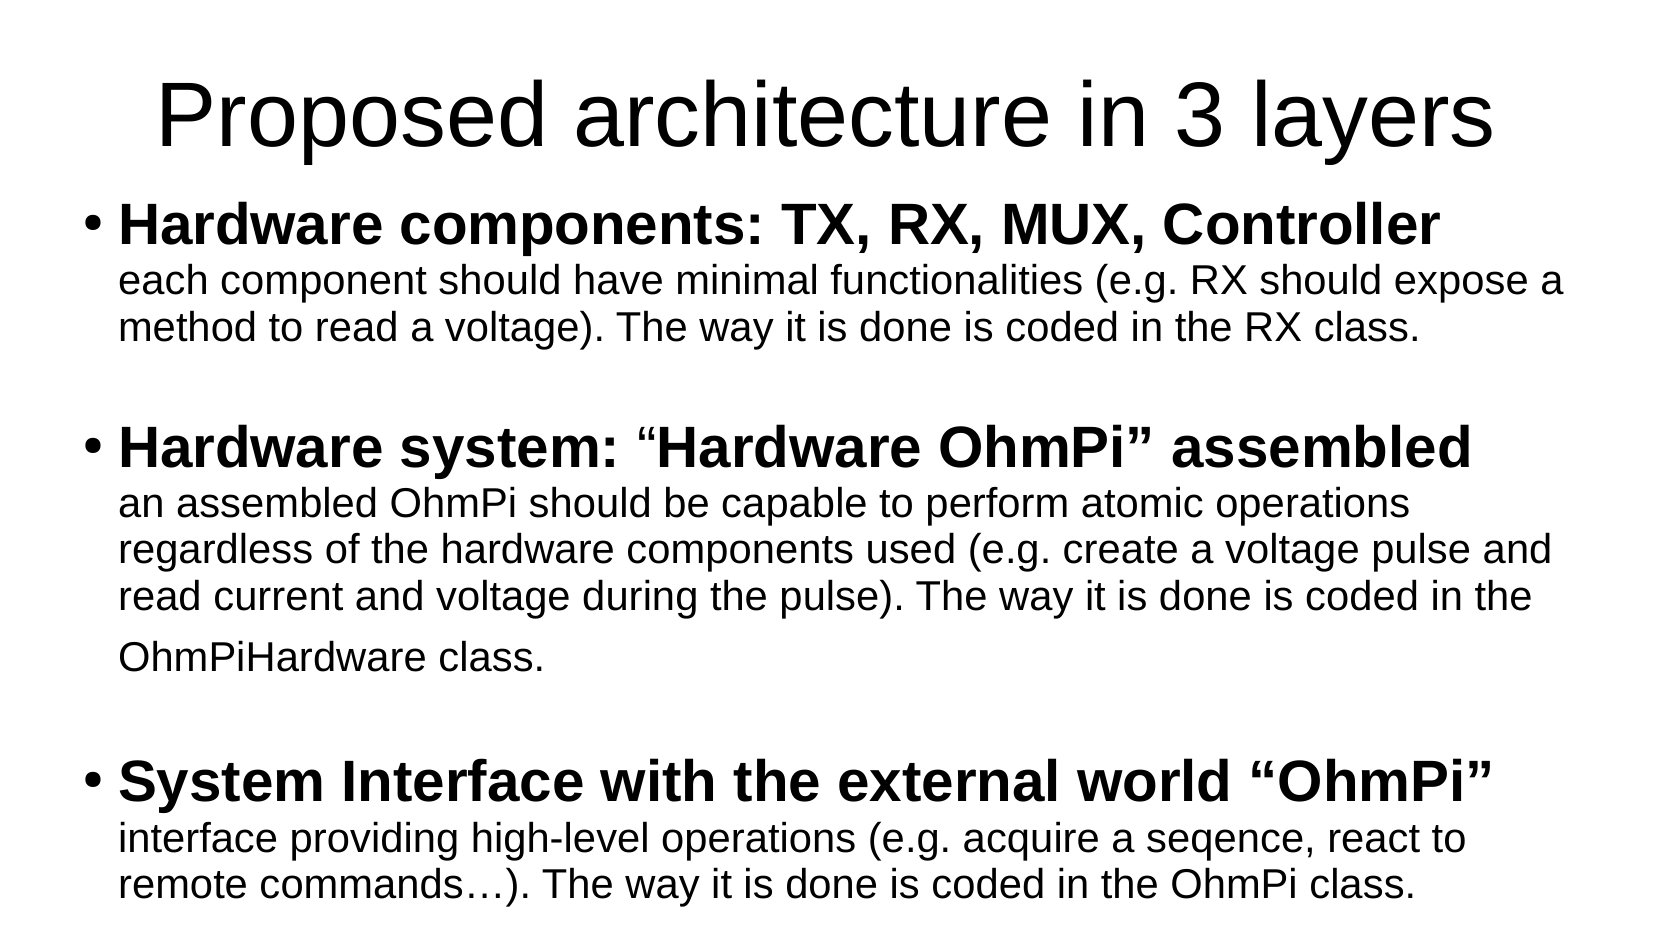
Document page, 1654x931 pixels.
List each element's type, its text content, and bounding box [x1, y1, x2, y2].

subtitle Hardware components: TX, RX, MUX, Controller each component should have minimal functionalities (e.g. RX should expose a method to read a voltage). The way it is done is coded in the RX class. Hardware system: “Hardware OhmPi” assembled an assembled OhmPi should be capable to perform atomic operations regardless of the hardware components used (e.g. create a voltage pulse and read current and voltage during the pulse). The way it is done is coded in the OhmPiHardware class. System Interface with the external world “OhmPi” interface providing high-level operations (e.g. acquire a seqence, react to remote commands…). The way it is done is coded in the OhmPi class. [82, 126, 1571, 908]
title Proposed architecture in 3 layers [82, 37, 1571, 126]
